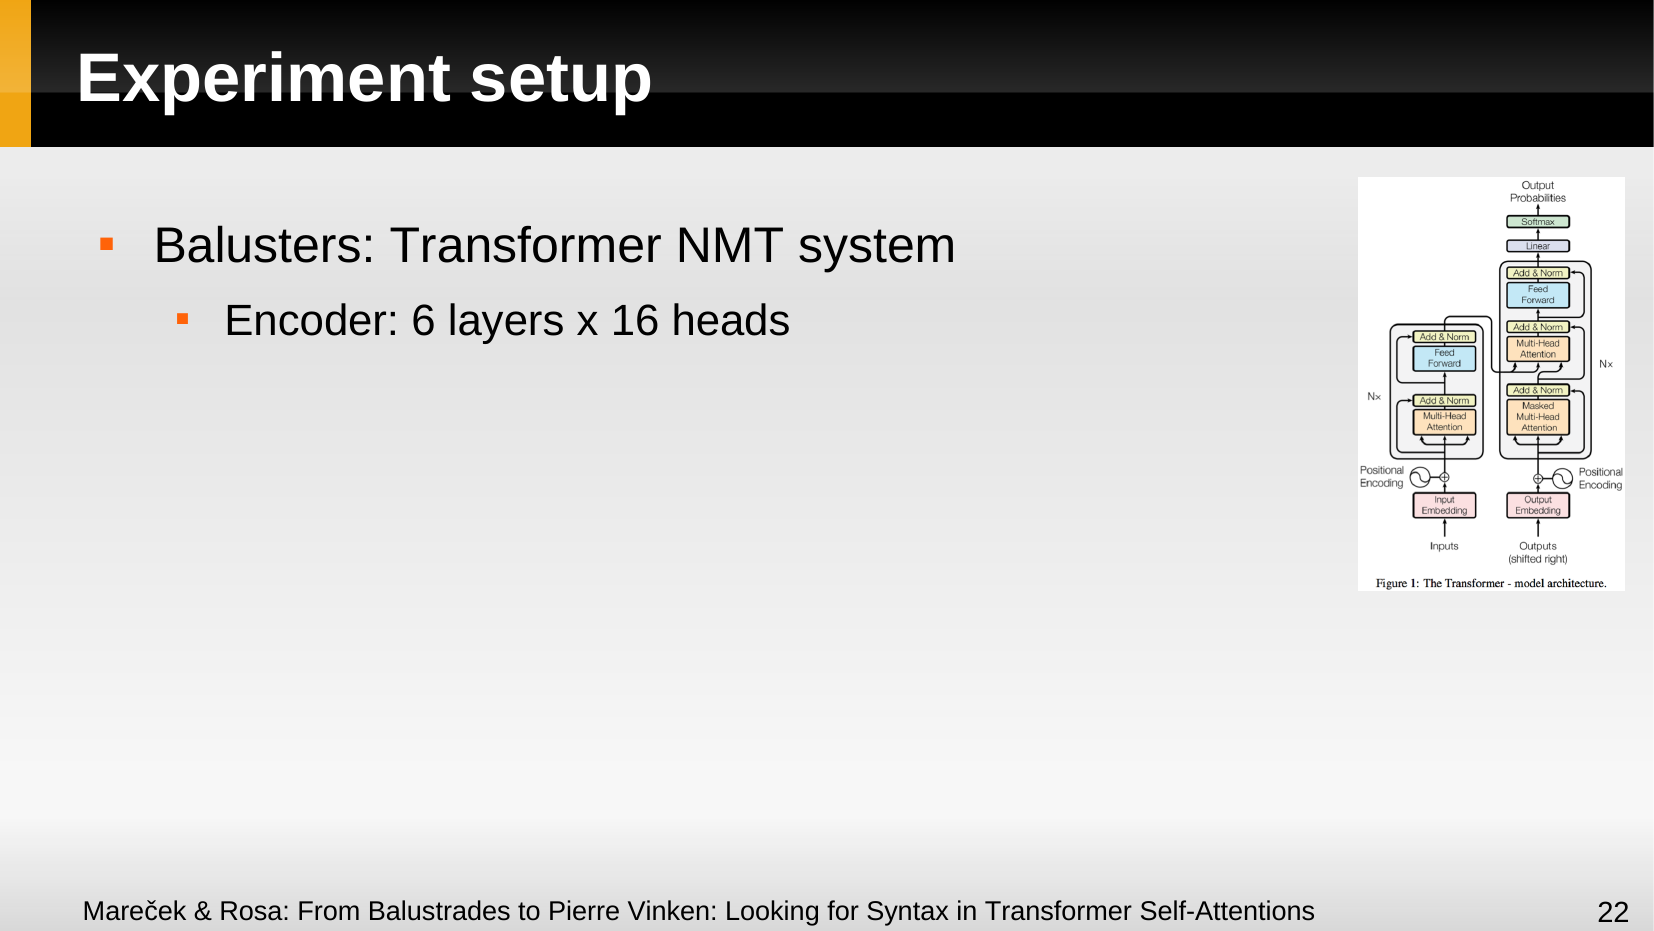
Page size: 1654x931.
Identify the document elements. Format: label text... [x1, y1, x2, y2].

picture [0, 0, 1654, 931]
list Balusters: Transformer NMT system Encoder: 6 layers x 16 heads [82, 217, 1595, 832]
title Experiment setup [76, 0, 1625, 156]
